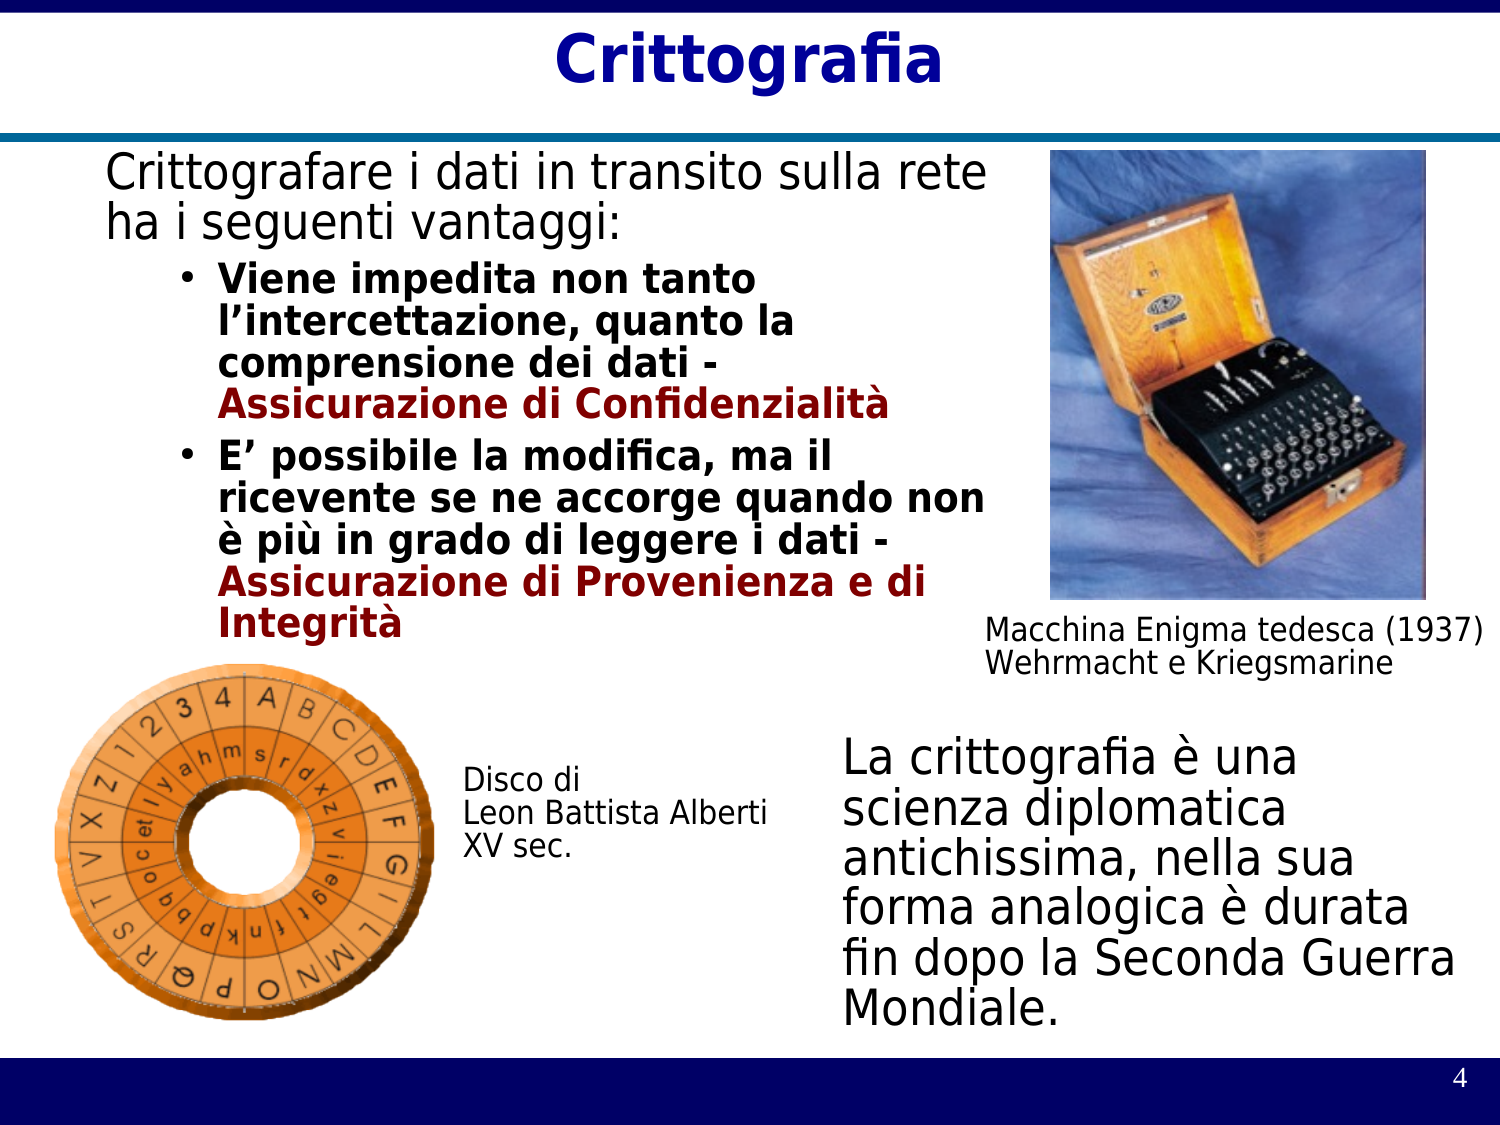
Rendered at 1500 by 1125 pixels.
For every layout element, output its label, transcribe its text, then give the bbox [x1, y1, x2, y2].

title Crittografia [30, 0, 1471, 126]
text_box Disco di Leon Battista Alberti XV sec. [462, 765, 768, 871]
list La crittografia è una scienza diplomatica antichissima, nella sua forma analogica è durata fin dopo la Seconda Guerra Mondiale. [767, 735, 1471, 1044]
picture [1050, 150, 1426, 601]
picture [45, 660, 436, 1036]
text_box Macchina Enigma tedesca (1937) Wehrmacht e Kriegsmarine [984, 615, 1486, 687]
list Crittografare i dati in transito sulla rete ha i seguenti vantaggi: Viene impedita non tanto l’intercettazione, quanto la comprensione dei dati - Assicurazione di Confidenzialità E’ possibile la modifica, ma il ricevente se ne accorge quando non è più in grado di leggere i dati - Assicurazione di Provenienza e di Integrità [30, 149, 991, 706]
